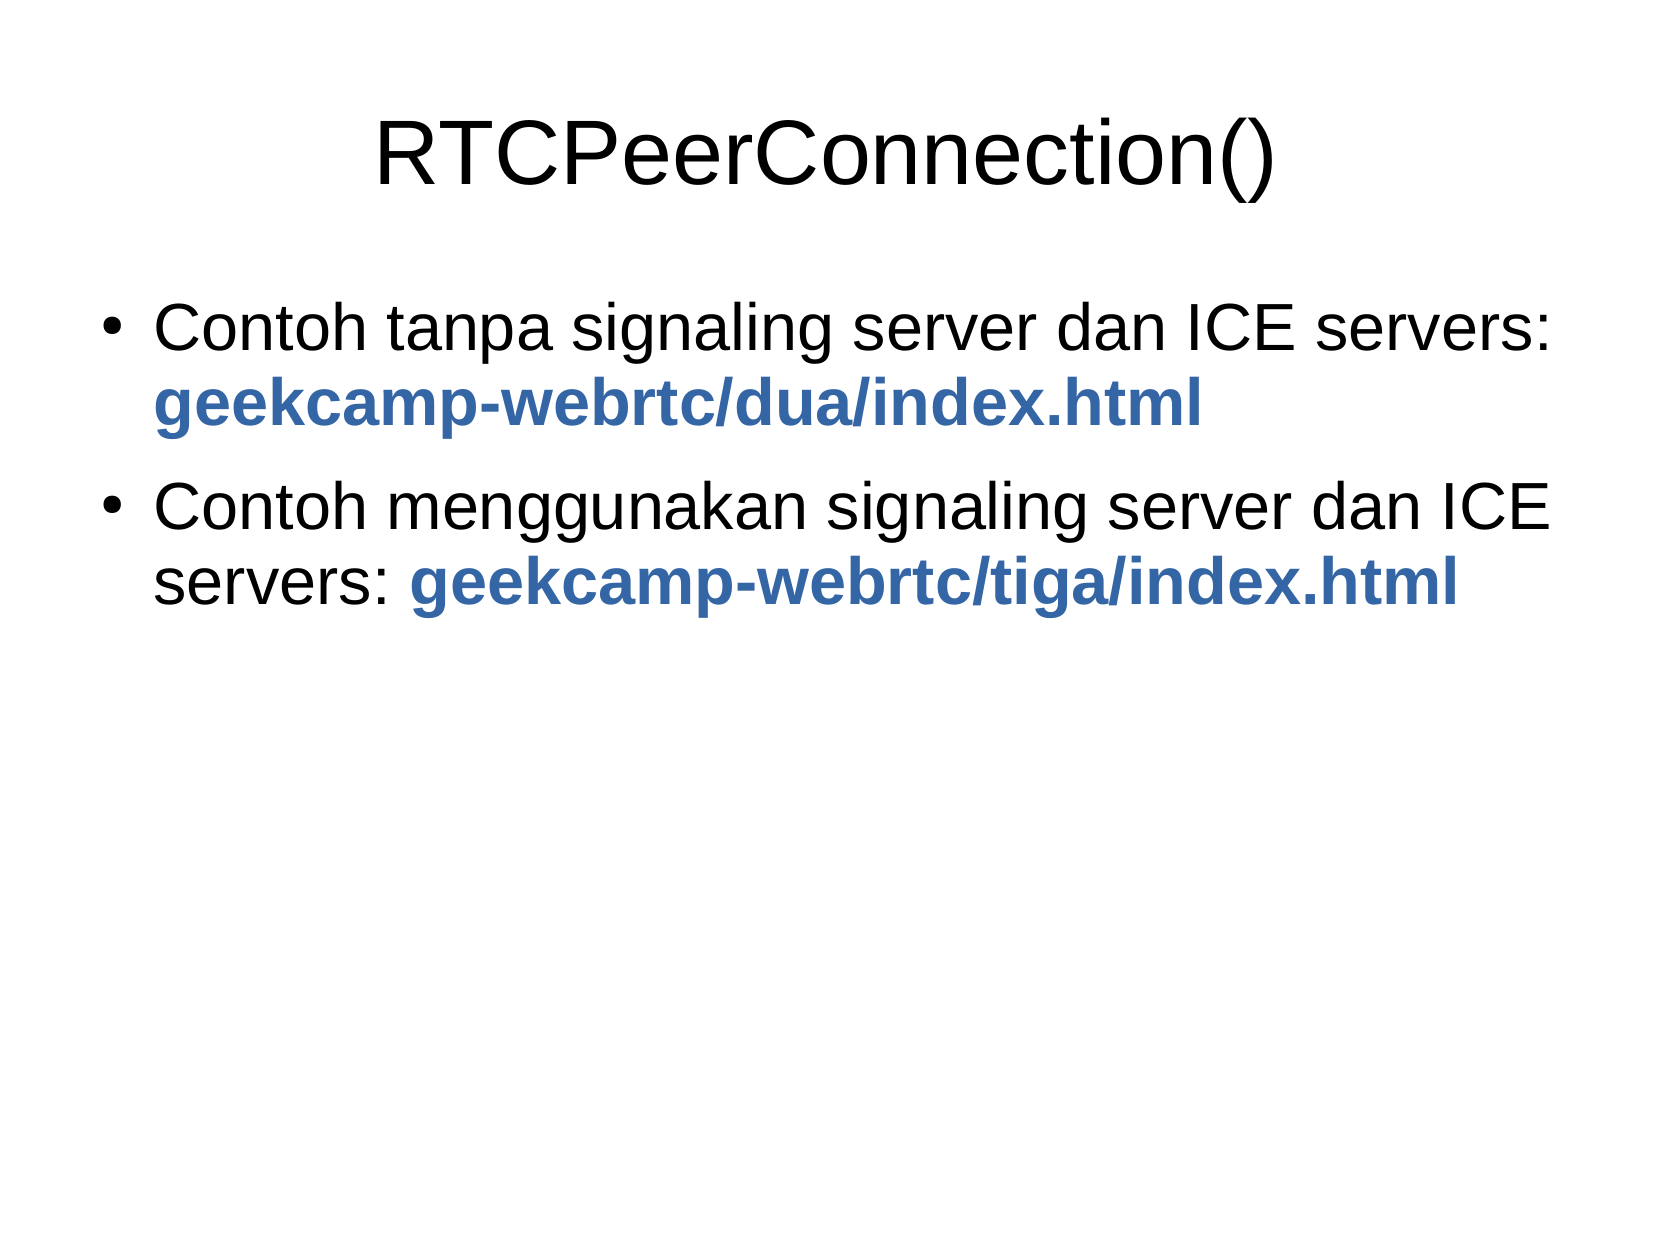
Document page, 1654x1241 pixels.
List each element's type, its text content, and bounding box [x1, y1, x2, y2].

title RTCPeerConnection() [82, 49, 1571, 257]
list Contoh tanpa signaling server dan ICE servers: geekcamp-webrtc/dua/index.html Contoh menggunakan signaling server dan ICE servers: geekcamp-webrtc/tiga/index.html [82, 290, 1571, 1010]
